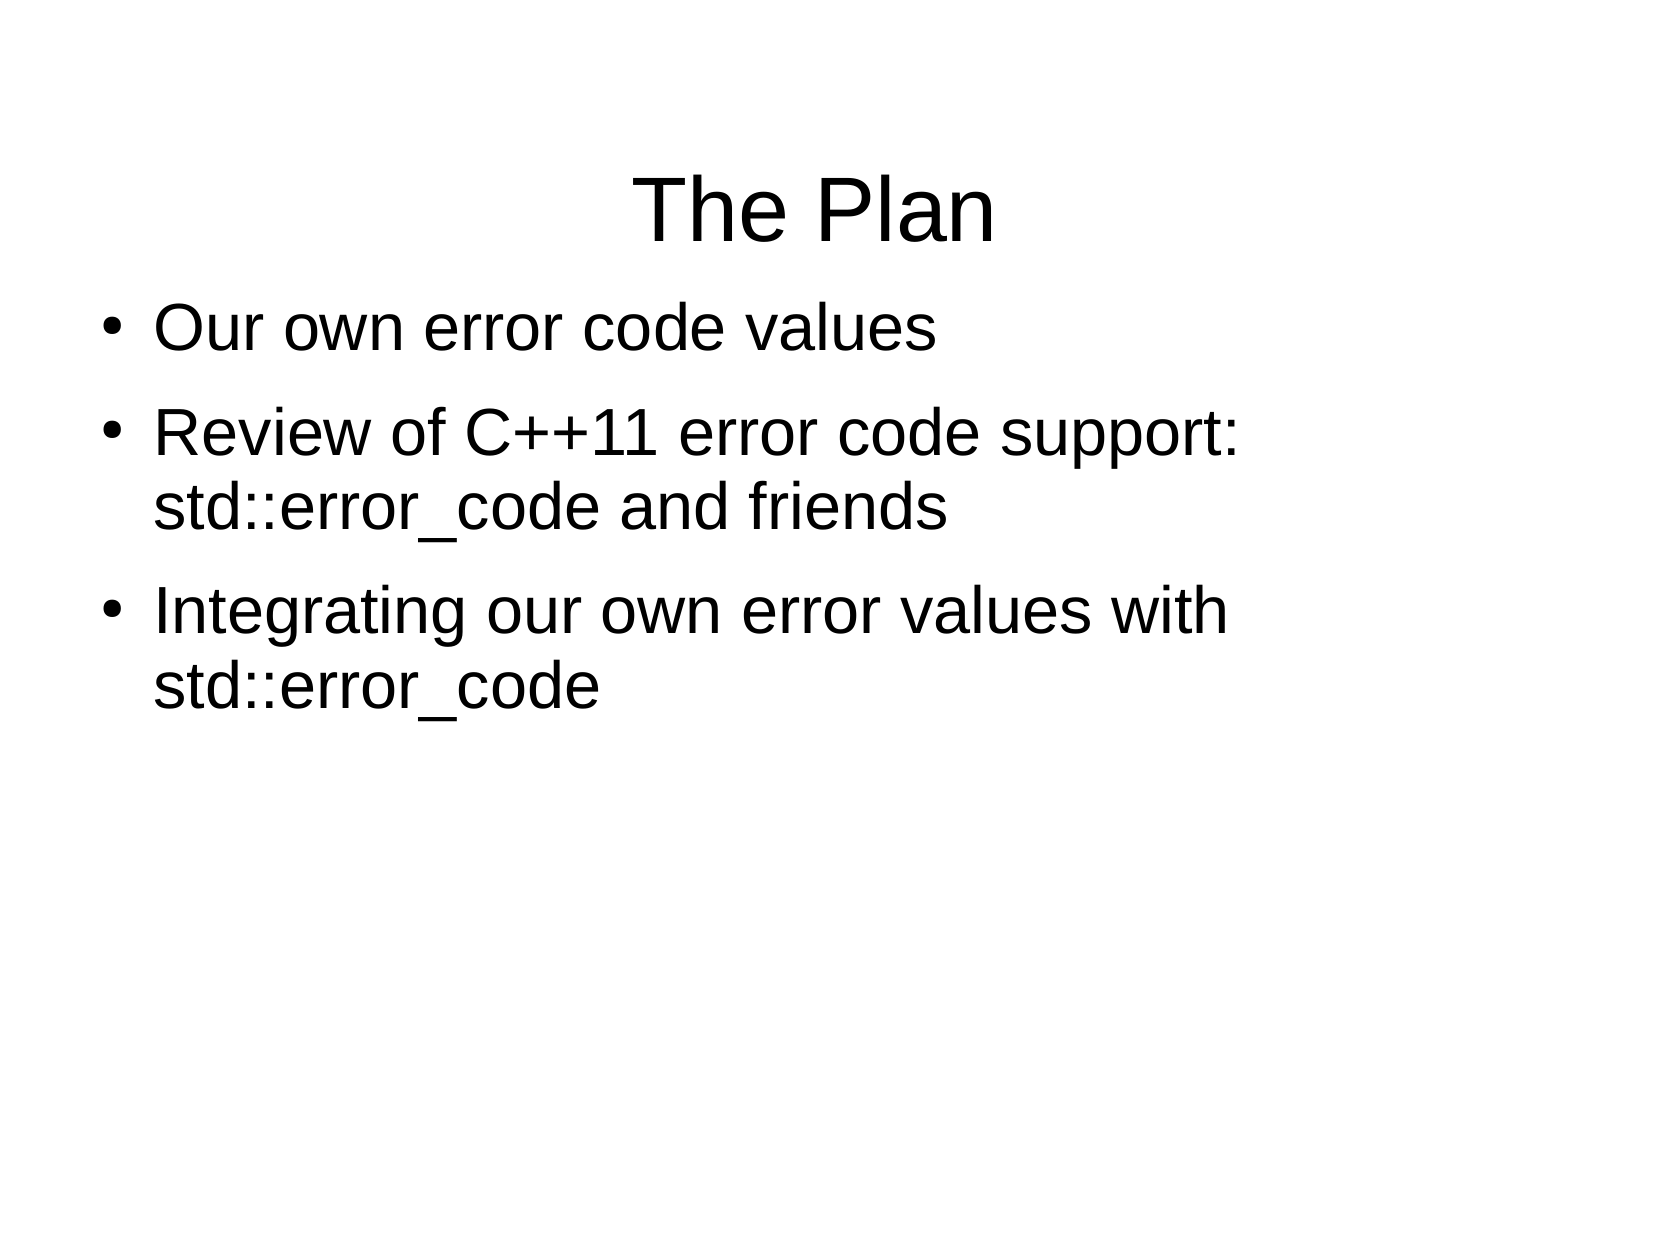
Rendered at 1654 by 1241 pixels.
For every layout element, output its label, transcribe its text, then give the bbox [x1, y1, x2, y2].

title The Plan [70, 106, 1559, 314]
list Our own error code values Review of C++11 error code support: std::error_code and friends Integrating our own error values with std::error_code [82, 290, 1571, 1010]
